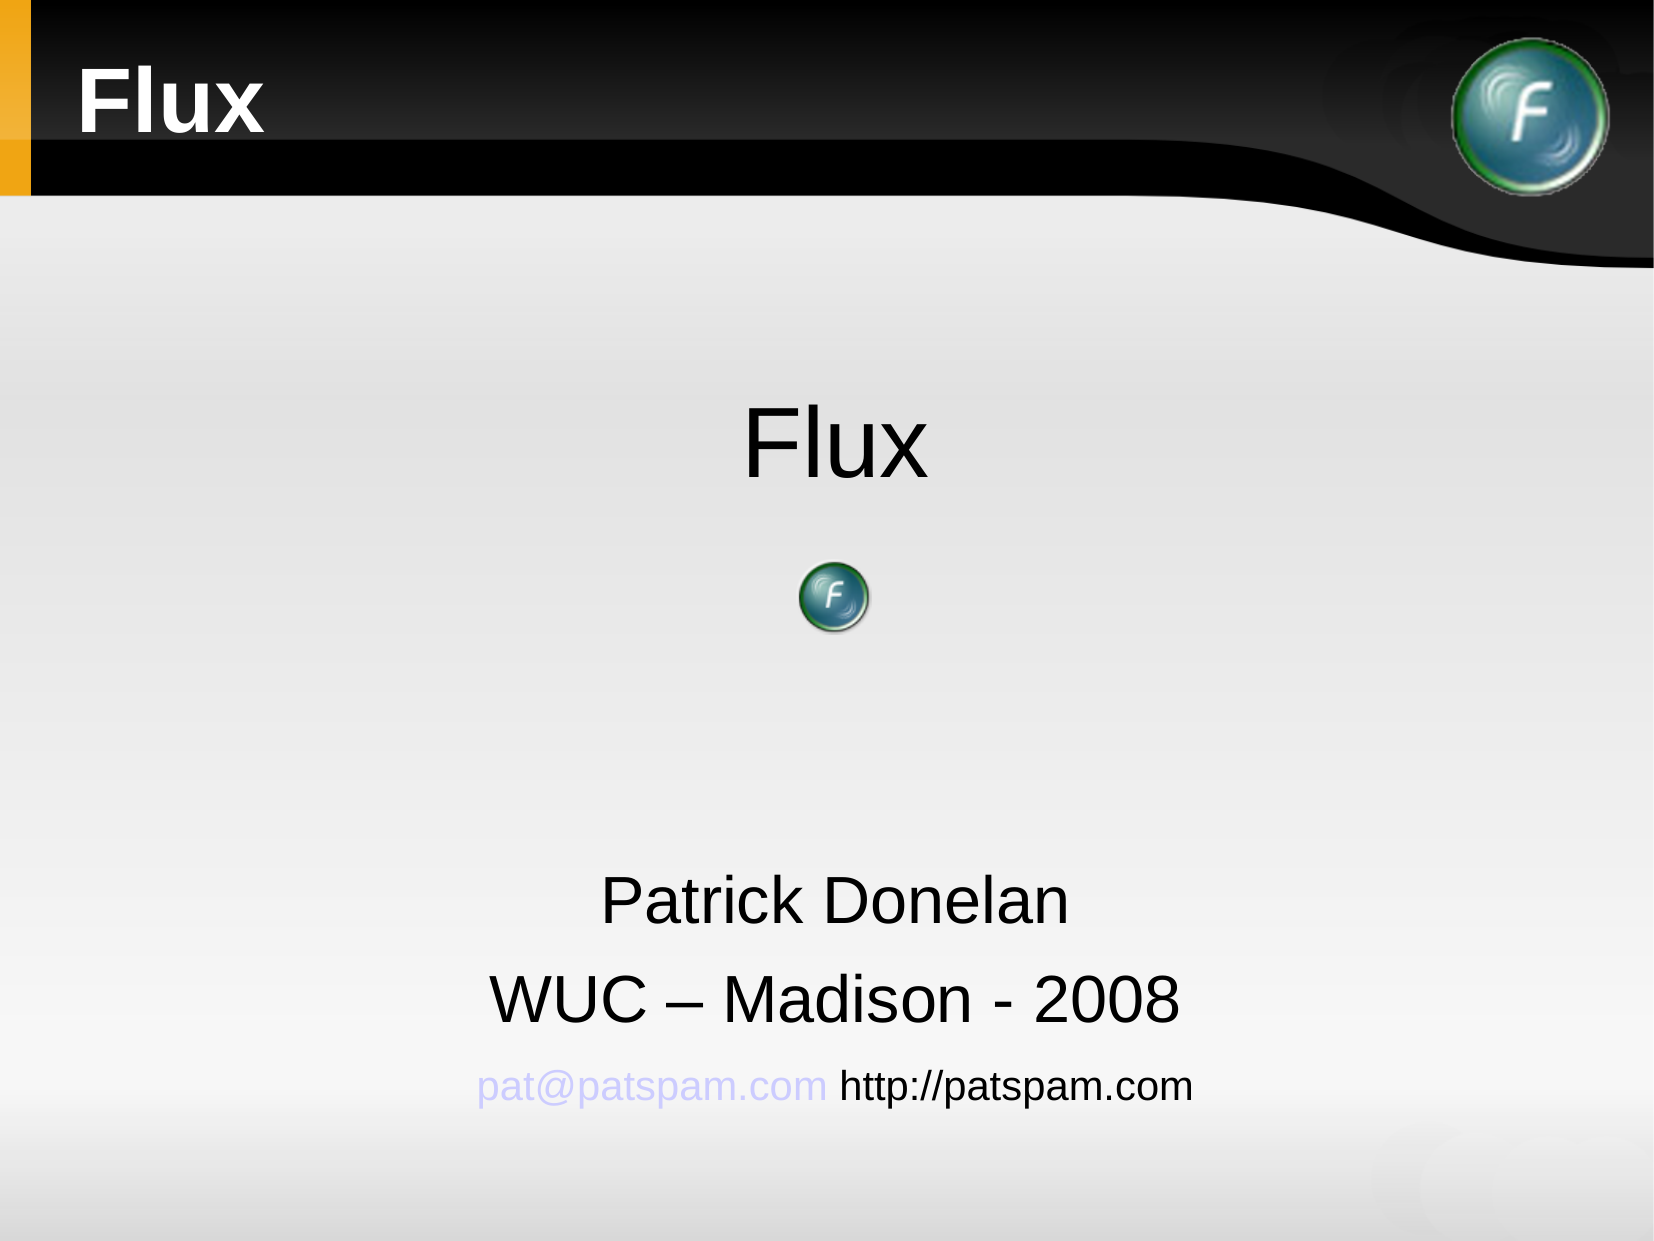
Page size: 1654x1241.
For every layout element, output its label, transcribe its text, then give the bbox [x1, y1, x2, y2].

title Flux [76, 0, 1565, 208]
list Flux Patrick Donelan WUC – Madison - 2008 pat@patspam.com http://patspam.com [82, 290, 1571, 1110]
picture [0, 0, 1654, 1241]
